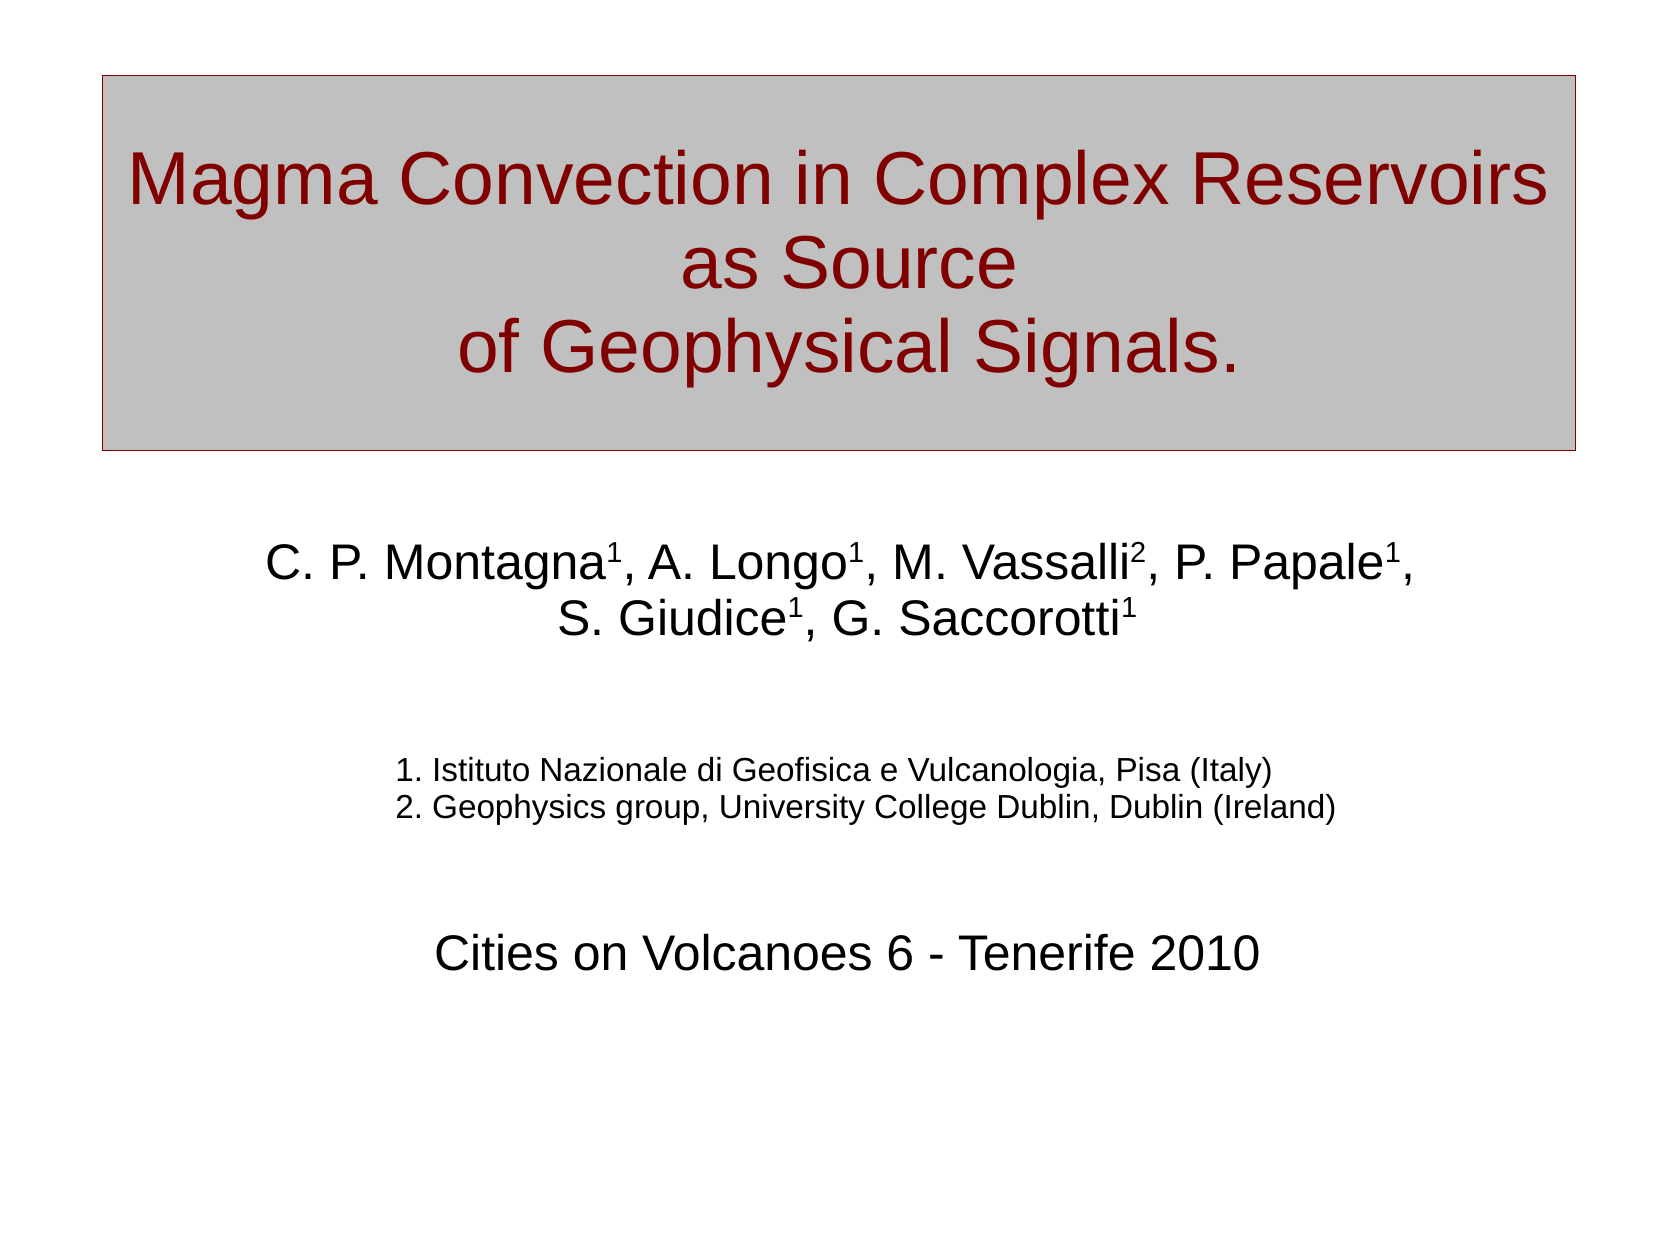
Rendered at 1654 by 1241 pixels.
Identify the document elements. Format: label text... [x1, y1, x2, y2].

text_box Magma Convection in Complex Reservoirs as Source of Geophysical Signals. [102, 75, 1576, 451]
text_box Cities on Volcanoes 6 - Tenerife 2010 [419, 917, 1276, 1068]
text_box C. P. Montagna1, A. Longo1, M. Vassalli2, P. Papale1, S. Giudice1, G. Saccorotti1 [250, 526, 1443, 658]
text_box 1. Istituto Nazionale di Geofisica e Vulcanologia, Pisa (Italy) 2. Geophysics group, University College Dublin, Dublin (Ireland) [380, 744, 1353, 834]
